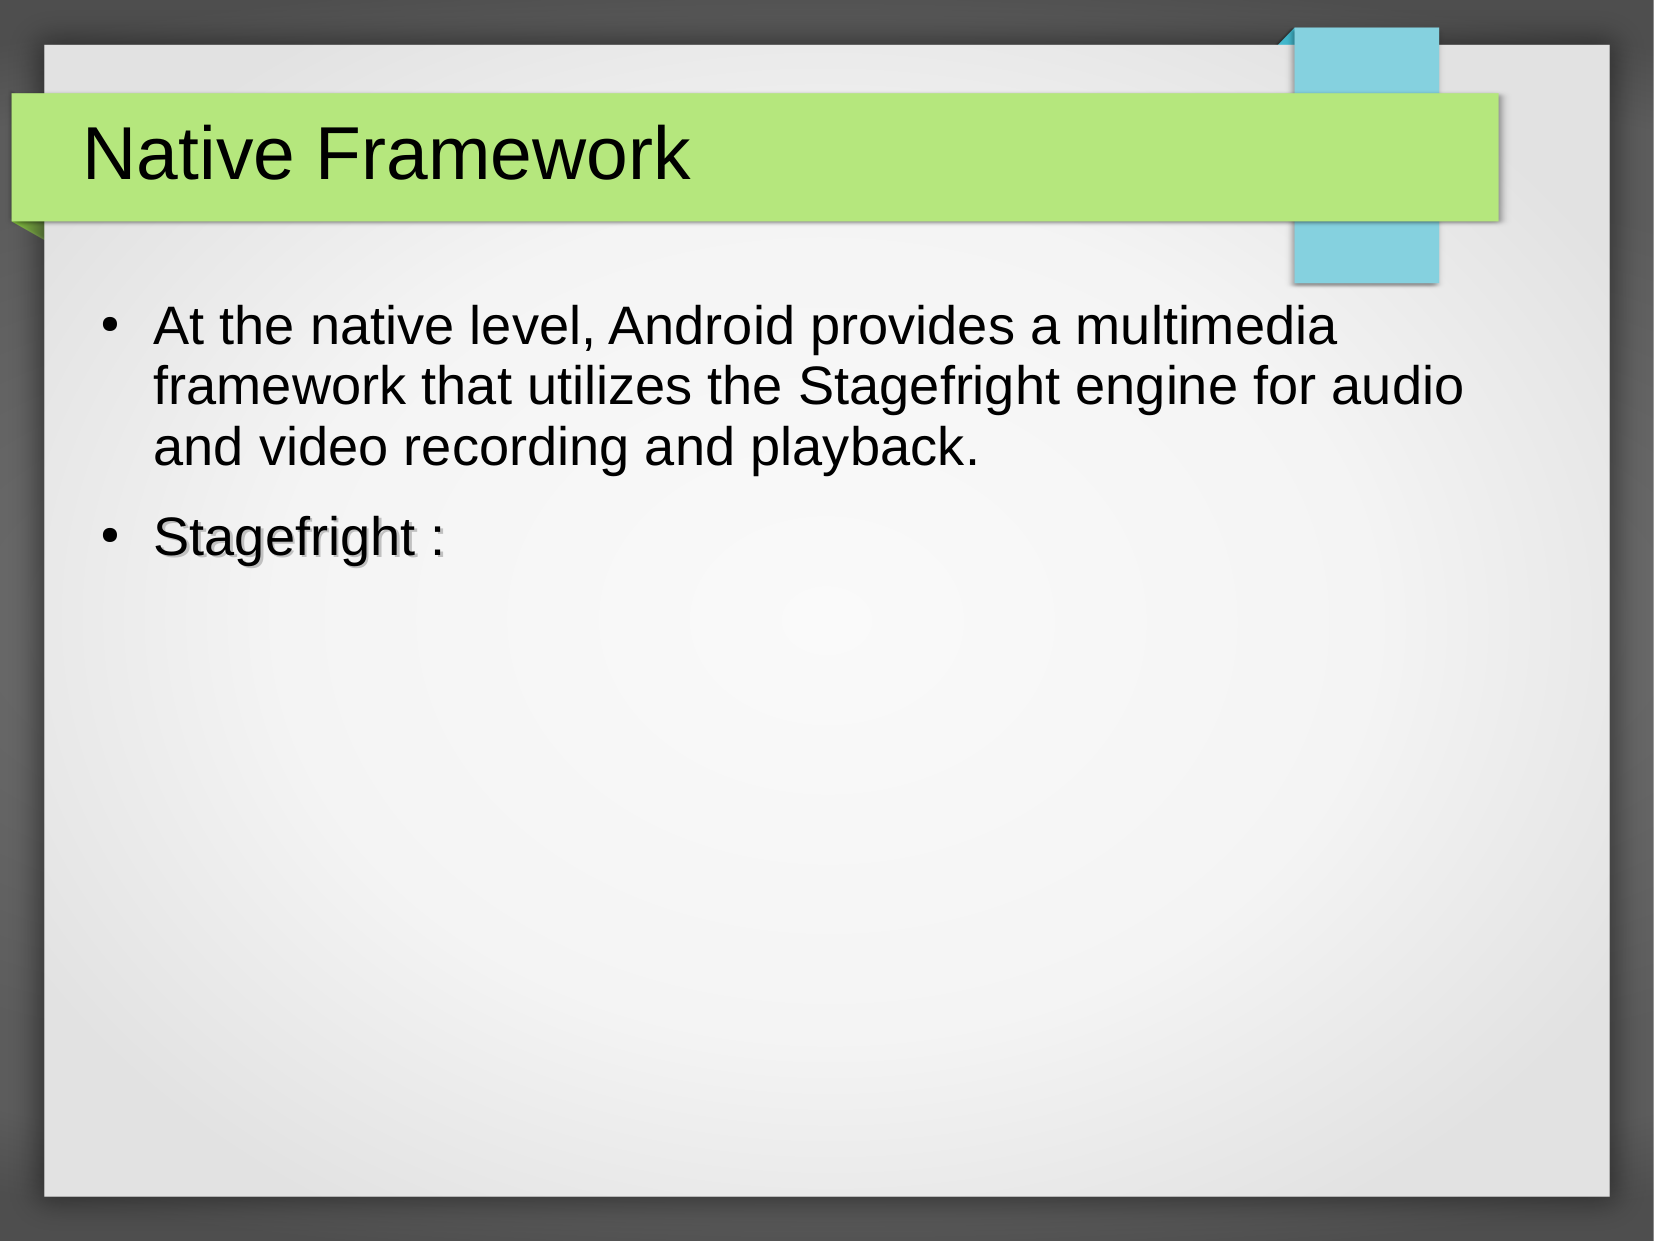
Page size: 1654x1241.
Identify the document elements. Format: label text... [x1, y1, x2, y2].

list At the native level, Android provides a multimedia framework that utilizes the Stagefright engine for audio and video recording and playback. Stagefright : [82, 295, 1571, 1015]
title Native Framework [82, 94, 1264, 213]
picture [0, 0, 1654, 1241]
